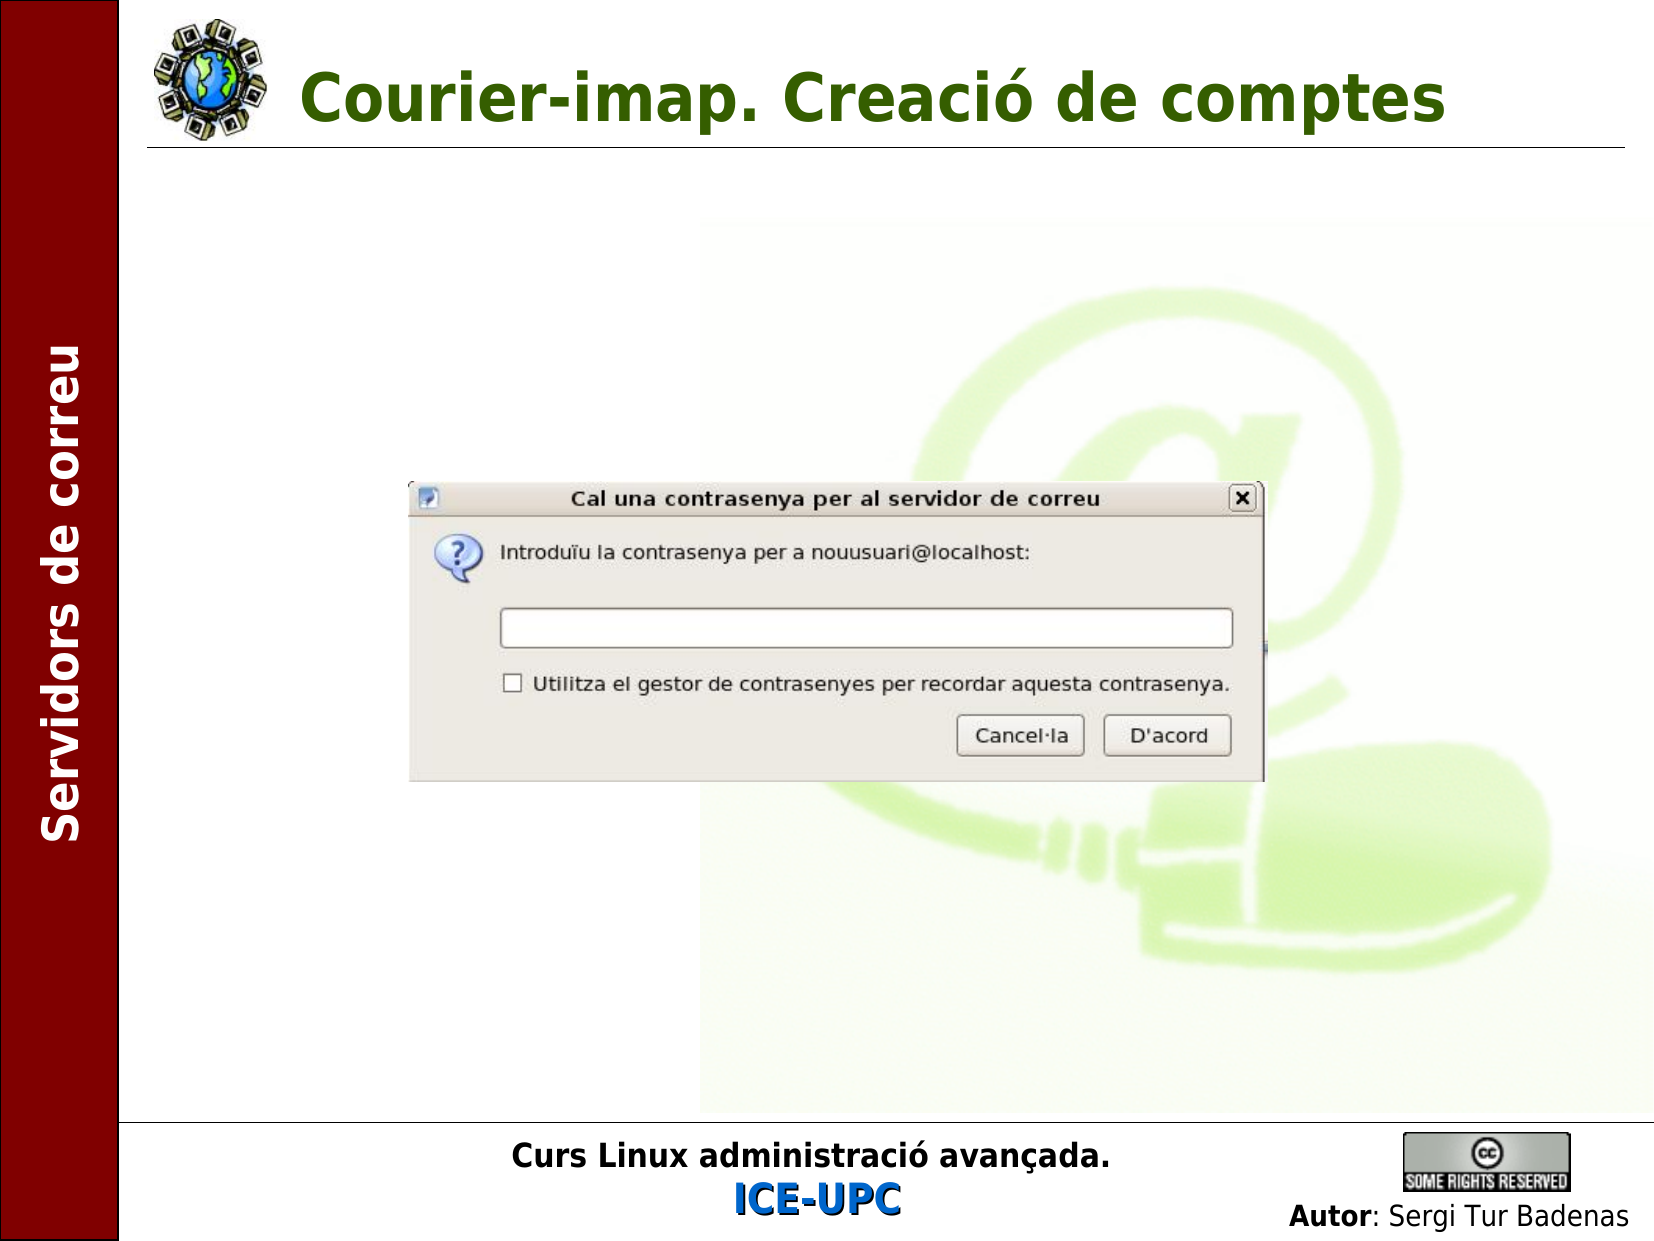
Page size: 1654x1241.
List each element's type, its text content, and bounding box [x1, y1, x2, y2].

picture [1403, 1132, 1571, 1192]
title Courier-imap. Creació de comptes [129, 56, 1619, 141]
picture [408, 217, 1654, 1113]
picture [154, 19, 268, 56]
